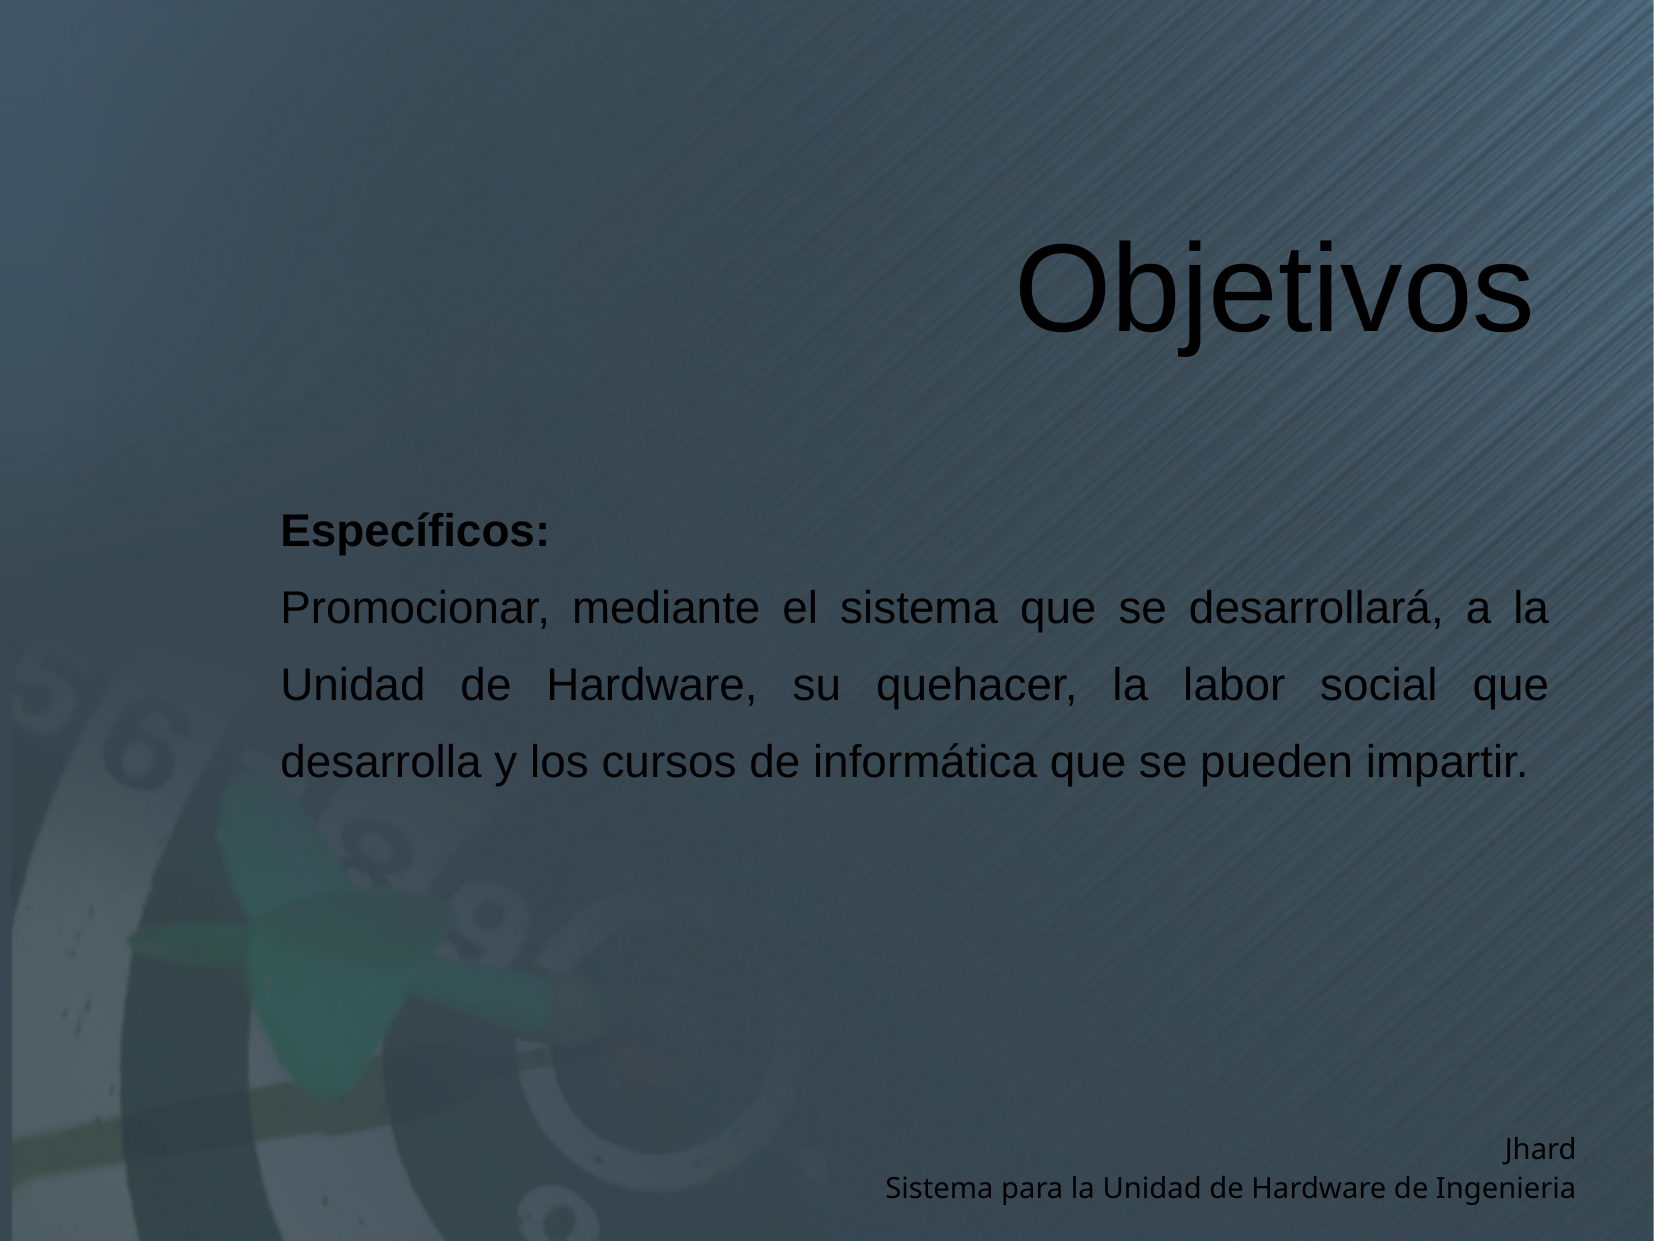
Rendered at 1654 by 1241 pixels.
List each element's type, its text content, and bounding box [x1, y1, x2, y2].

text_box Específicos: Promocionar, mediante el sistema que se desarrollará, a la Unidad de Hardware, su quehacer, la labor social que desarrolla y los cursos de informática que se pueden impartir. [265, 472, 1565, 1093]
title Objetivos [584, 191, 1536, 384]
picture [0, 0, 1654, 1241]
